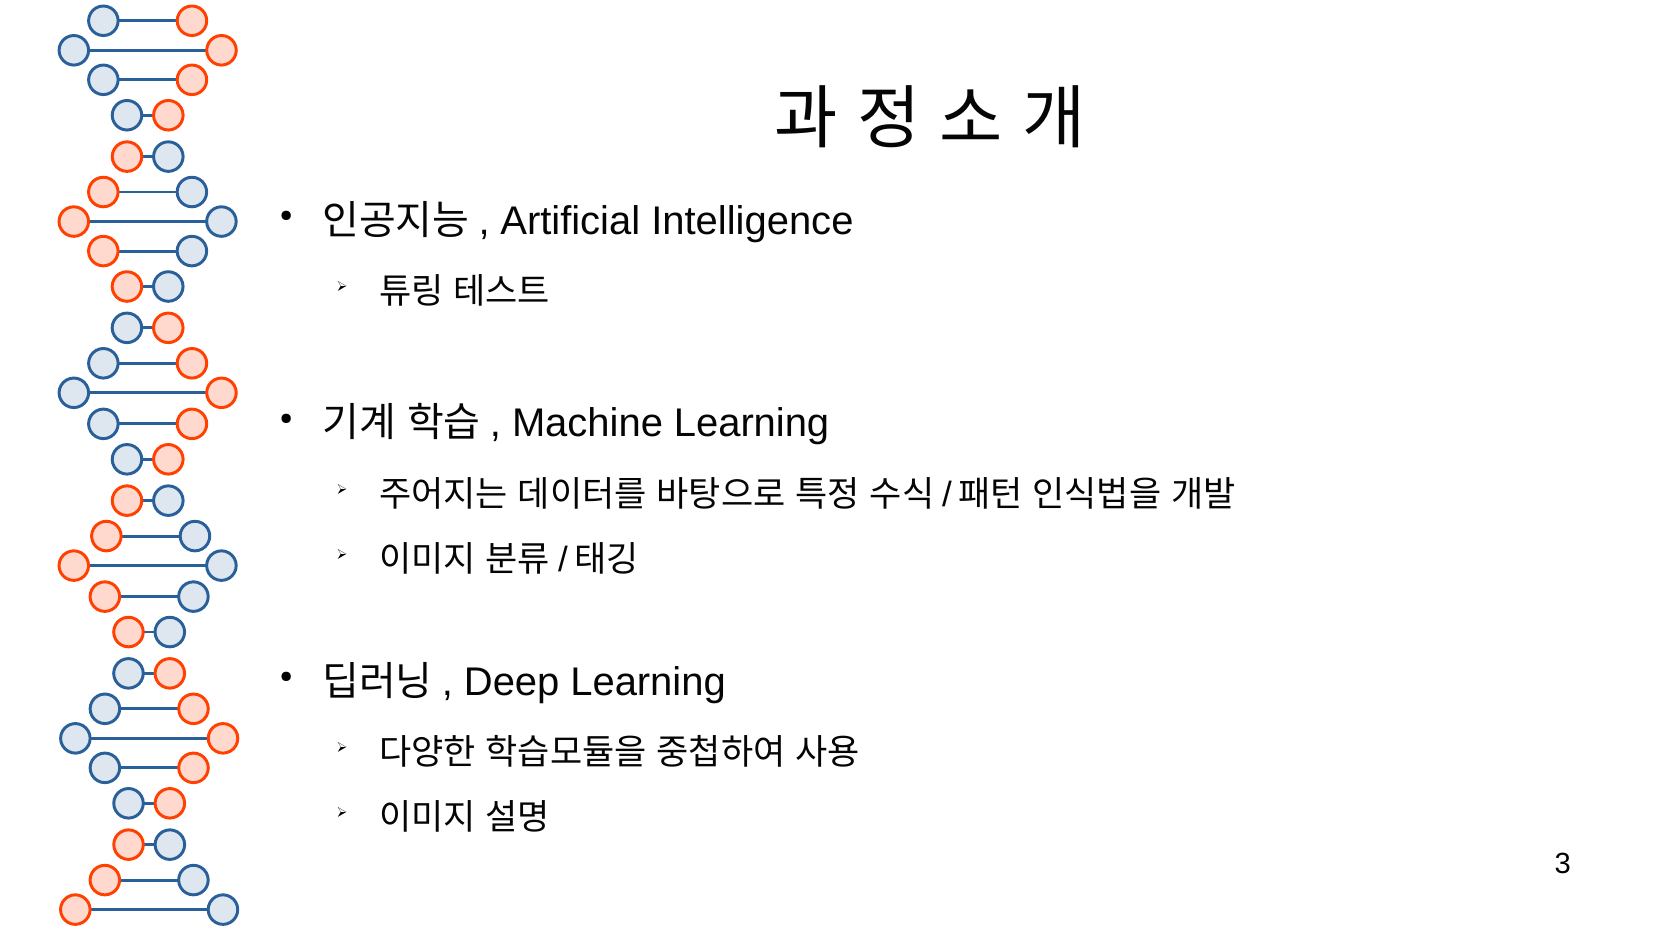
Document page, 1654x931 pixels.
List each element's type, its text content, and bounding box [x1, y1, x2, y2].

list 인공지능, Artificial Intelligence 튜링 테스트 기계 학습, Machine Learning 주어지는 데이터를 바탕으로 특정 수식/패턴 인식법을 개발 이미지 분류/태깅 딥러닝, Deep Learning 다양한 학습모듈을 중첩하여 사용 이미지 설명 [265, 187, 1595, 845]
title 과 정 소 개 [265, 35, 1595, 187]
